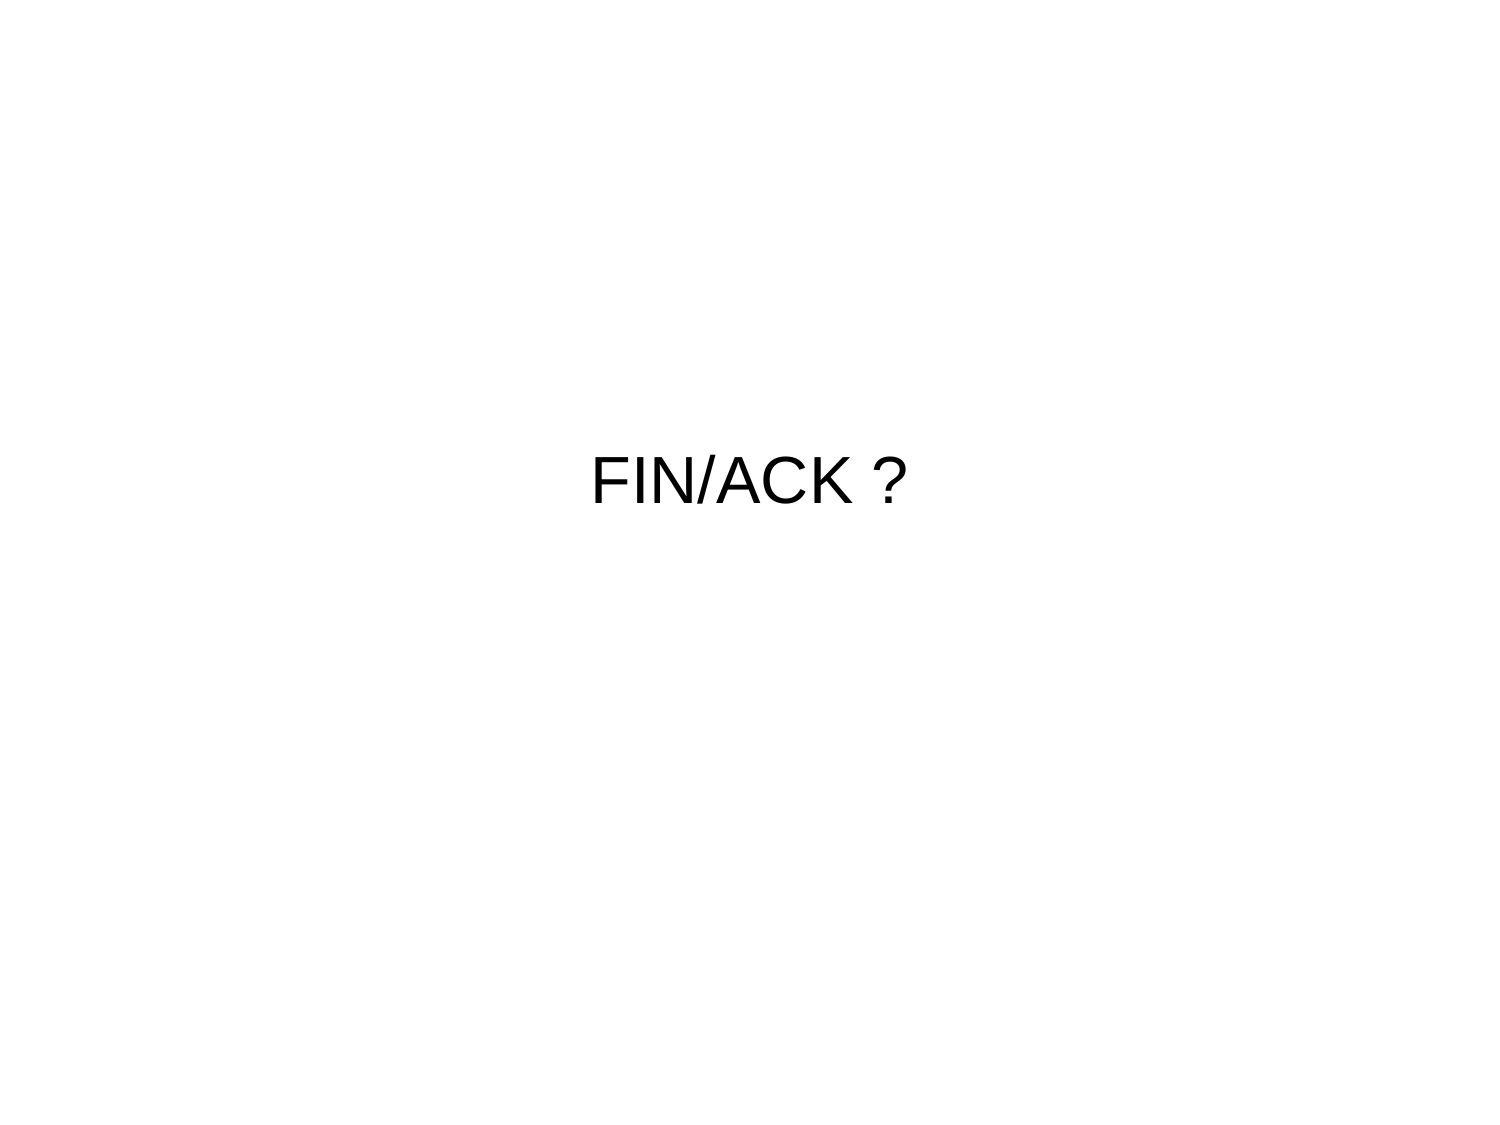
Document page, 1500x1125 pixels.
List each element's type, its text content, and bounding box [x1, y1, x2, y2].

subtitle FIN/ACK ? [75, 44, 1425, 916]
